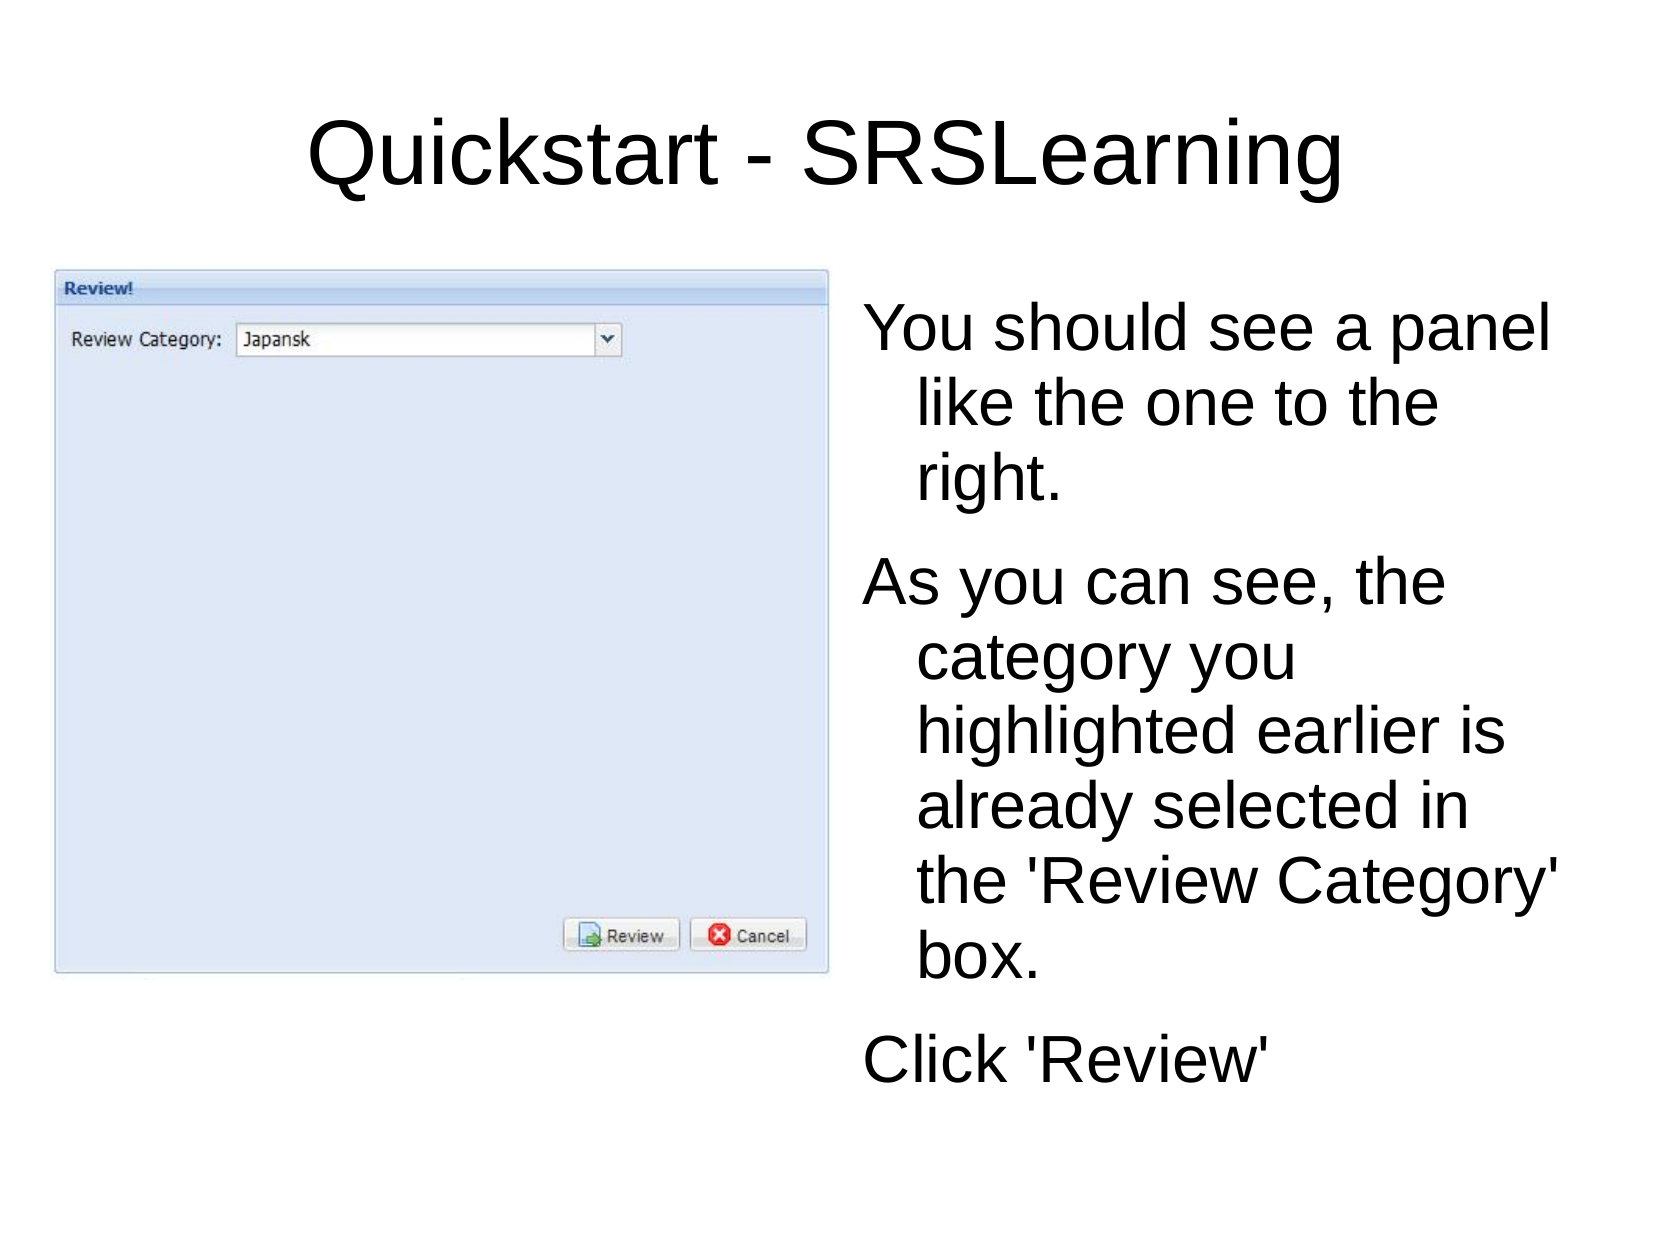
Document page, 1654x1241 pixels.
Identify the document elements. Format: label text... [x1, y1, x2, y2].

picture [50, 265, 834, 980]
list You should see a panel like the one to the right. As you can see, the category you highlighted earlier is already selected in the 'Review Category' box. Click 'Review' [845, 290, 1572, 1109]
title Quickstart - SRSLearning [82, 49, 1571, 257]
